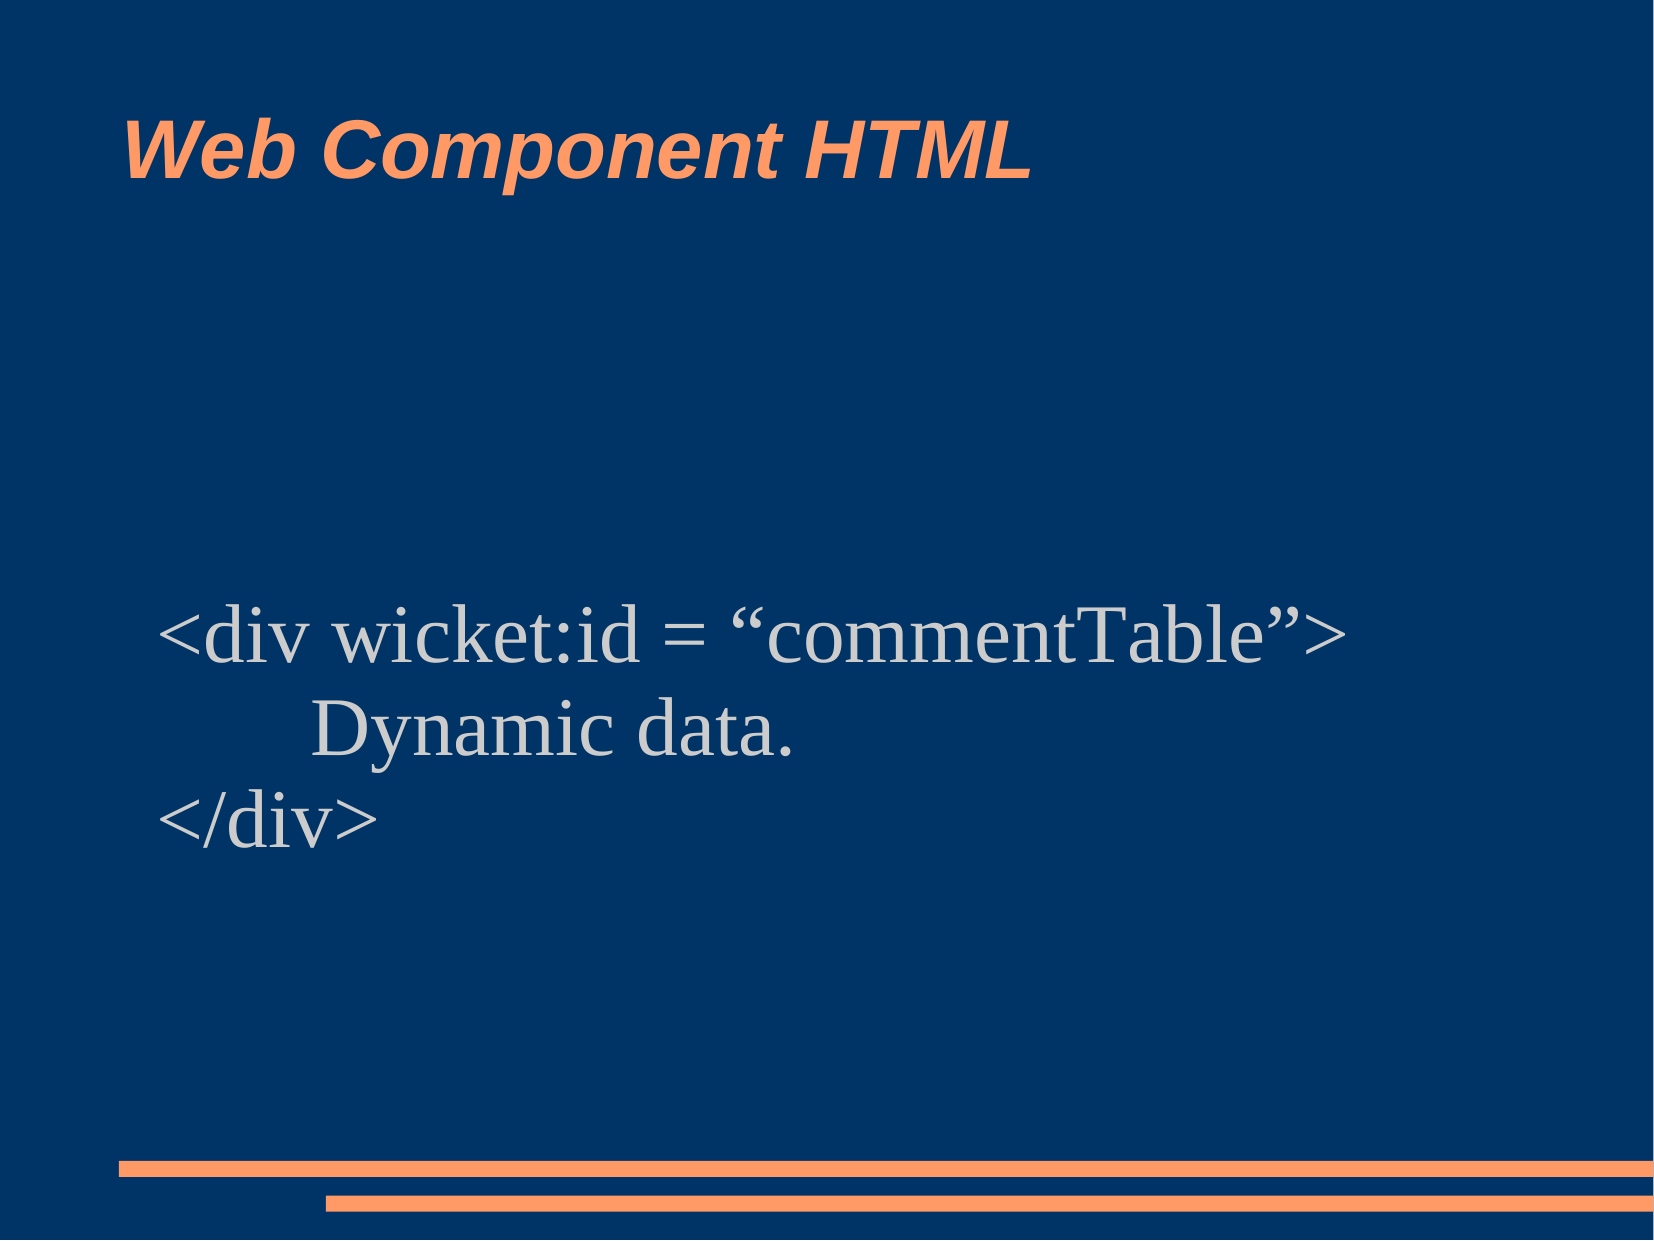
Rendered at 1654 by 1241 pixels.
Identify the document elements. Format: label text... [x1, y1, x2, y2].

title Web Component HTML [121, 46, 1534, 254]
subtitle <div wicket:id = “commentTable”> Dynamic data. </div> [121, 322, 1561, 1133]
